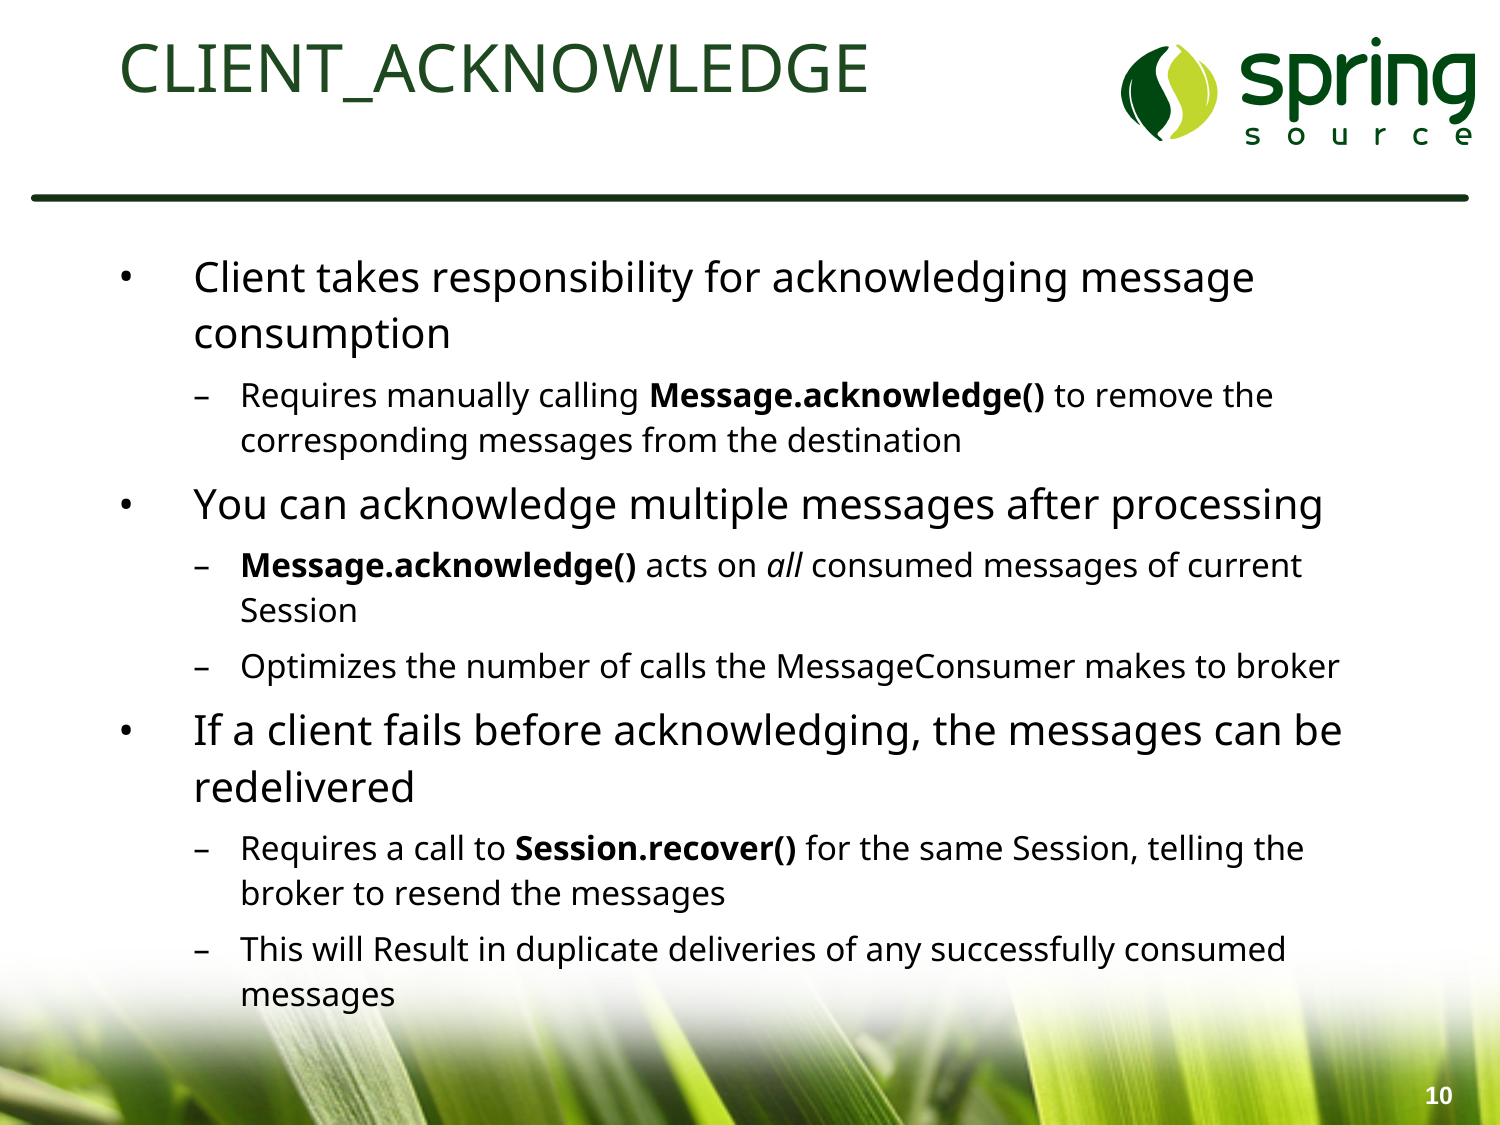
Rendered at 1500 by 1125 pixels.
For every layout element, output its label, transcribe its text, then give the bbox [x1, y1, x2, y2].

title CLIENT_ACKNOWLEDGE [103, 14, 1136, 177]
picture [1136, 37, 1475, 145]
list Client takes responsibility for acknowledging message consumption Requires manually calling Message.acknowledge() to remove the corresponding messages from the destination You can acknowledge multiple messages after processing Message.acknowledge() acts on all consumed messages of current Session Optimizes the number of calls the MessageConsumer makes to broker If a client fails before acknowledging, the messages can be redelivered Requires a call to Session.recover() for the same Session, telling the broker to resend the messages This will Result in duplicate deliveries of any successfully consumed messages [103, 239, 1394, 1042]
picture [0, 944, 1500, 1125]
